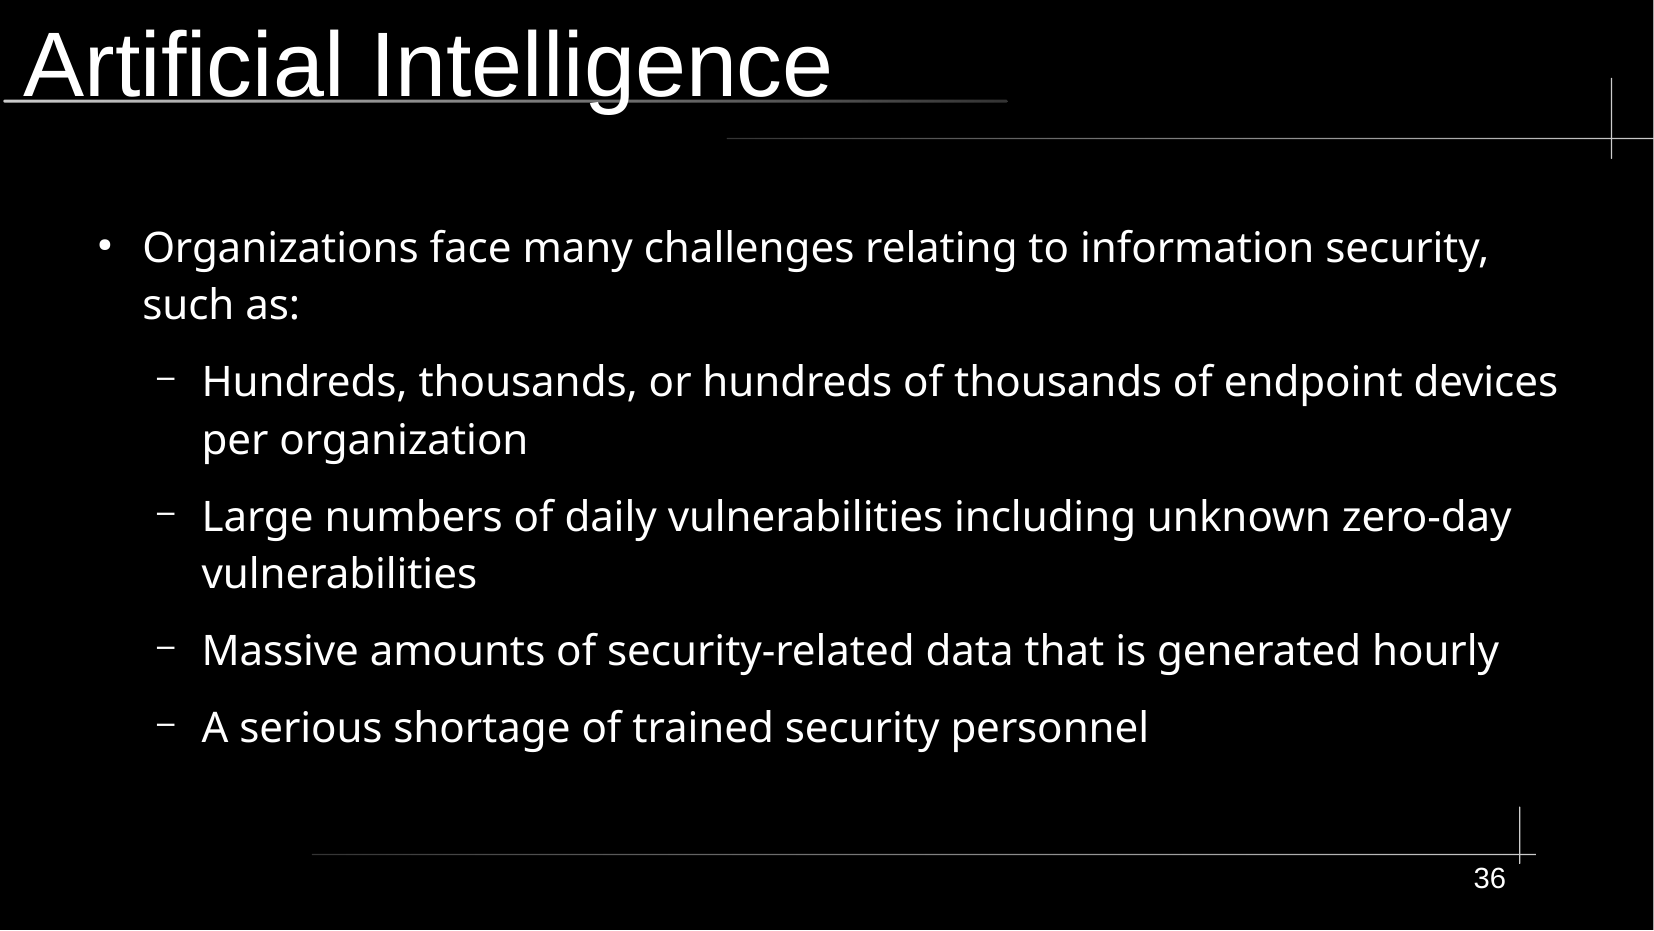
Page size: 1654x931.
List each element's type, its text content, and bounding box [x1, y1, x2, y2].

list Organizations face many challenges relating to information security, such as: Hundreds, thousands, or hundreds of thousands of endpoint devices per organization Large numbers of daily vulnerabilities including unknown zero-day vulnerabilities Massive amounts of security-related data that is generated hourly A serious shortage of trained security personnel [82, 217, 1571, 758]
title Artificial Intelligence [23, 11, 1589, 119]
